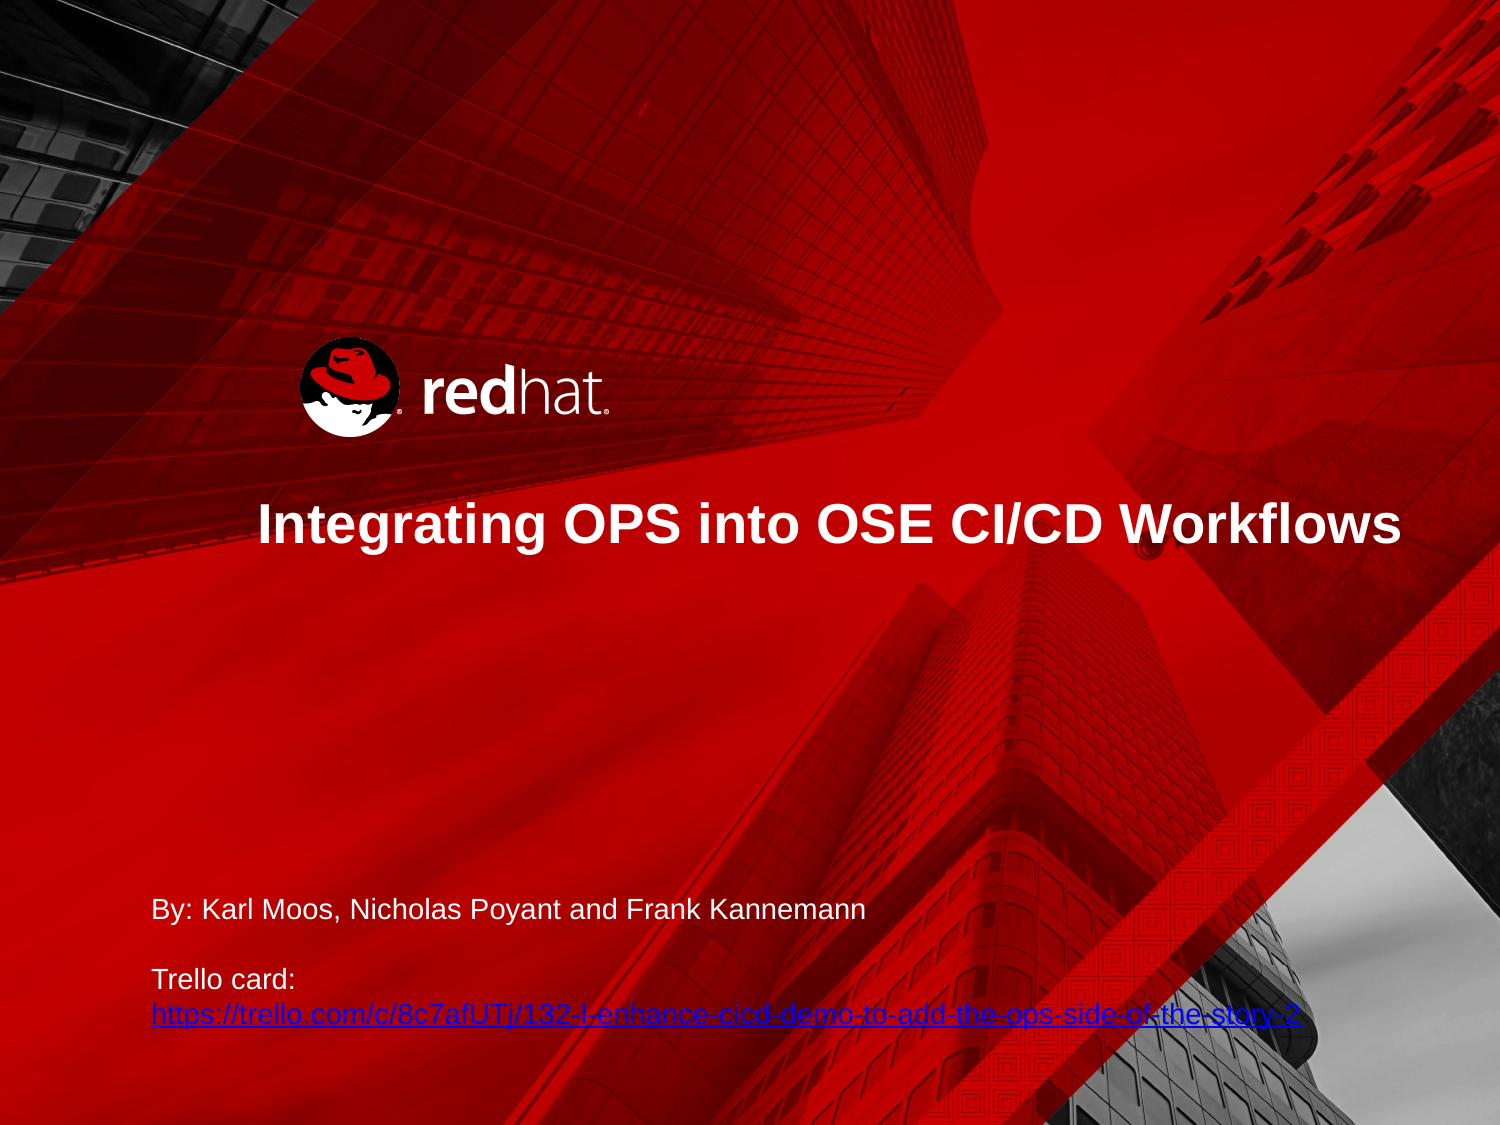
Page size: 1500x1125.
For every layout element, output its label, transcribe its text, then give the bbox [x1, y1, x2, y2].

picture [0, 0, 1500, 1125]
text_box By: Karl Moos, Nicholas Poyant and Frank Kannemann Trello card: https://trello.com/c/8c7afUTj/132-l-enhance-cicd-demo-to-add-the-ops-side-of-the-story-2 [151, 637, 1375, 1031]
text_box Integrating OPS into OSE CI/CD Workflows [257, 464, 1435, 689]
